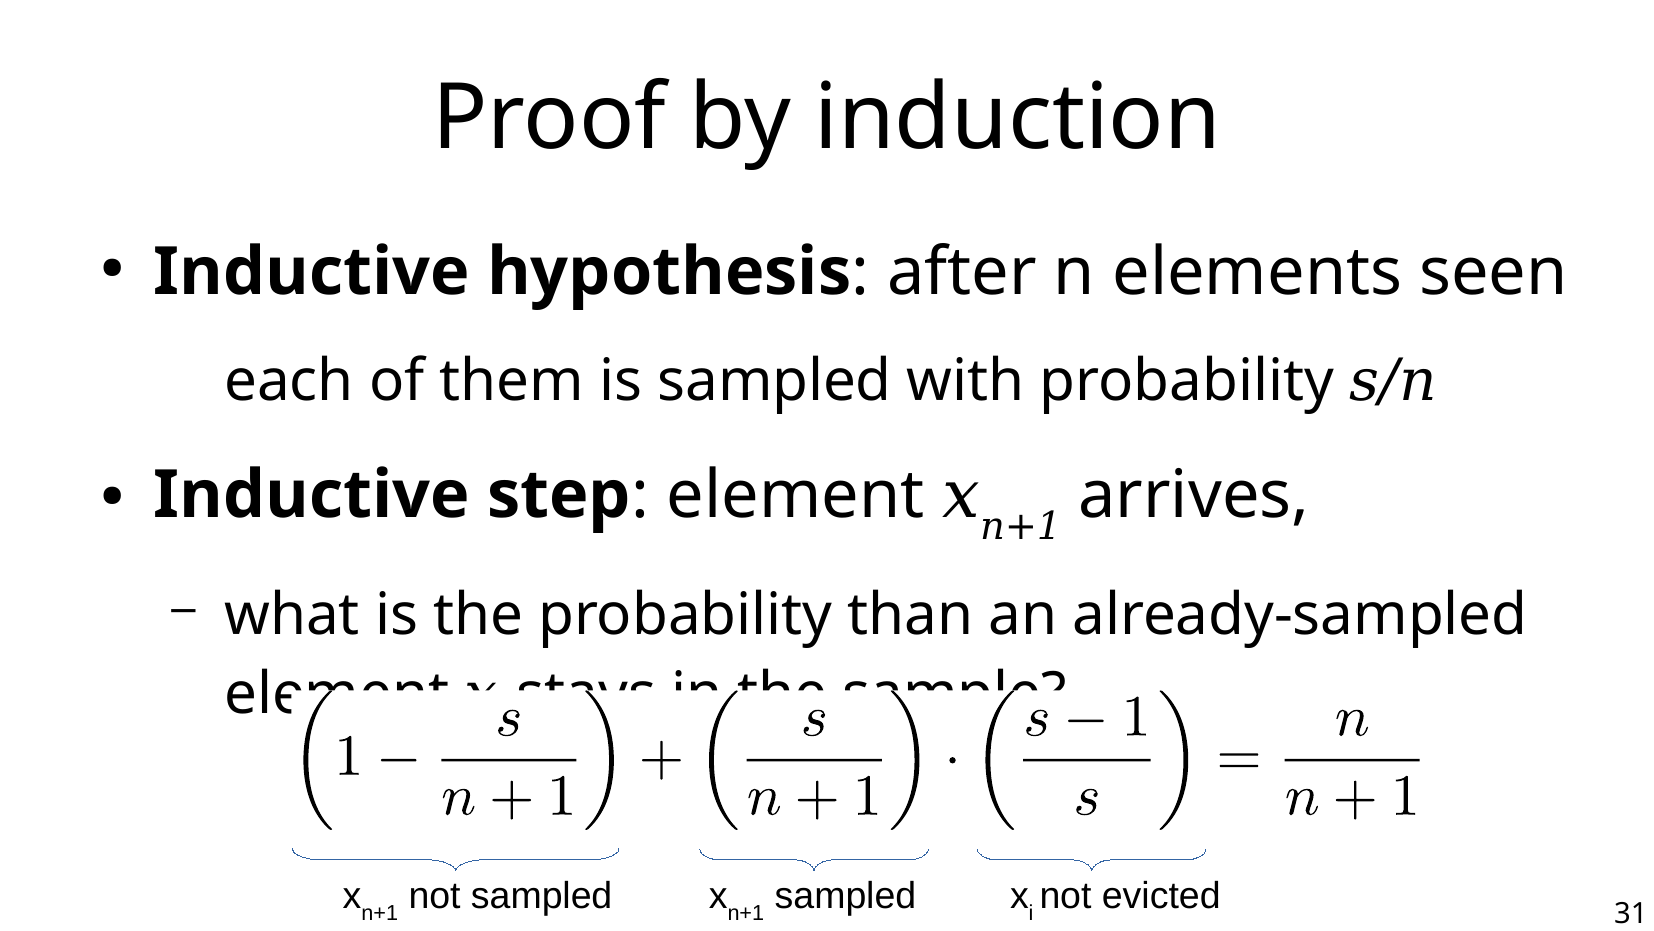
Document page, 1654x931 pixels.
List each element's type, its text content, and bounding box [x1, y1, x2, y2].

text_box [291, 690, 1420, 830]
list Inductive hypothesis: after n elements seen each of them is sampled with probability s/n Inductive step: element xn+1 arrives, what is the probability than an already-sampled element xi stays in the sample? [82, 223, 1571, 763]
title Proof by induction [82, 1, 1571, 223]
text_box xn+1 not sampled [327, 867, 632, 931]
text_box xi not evicted [995, 867, 1300, 931]
text_box xn+1 sampled [694, 867, 995, 931]
